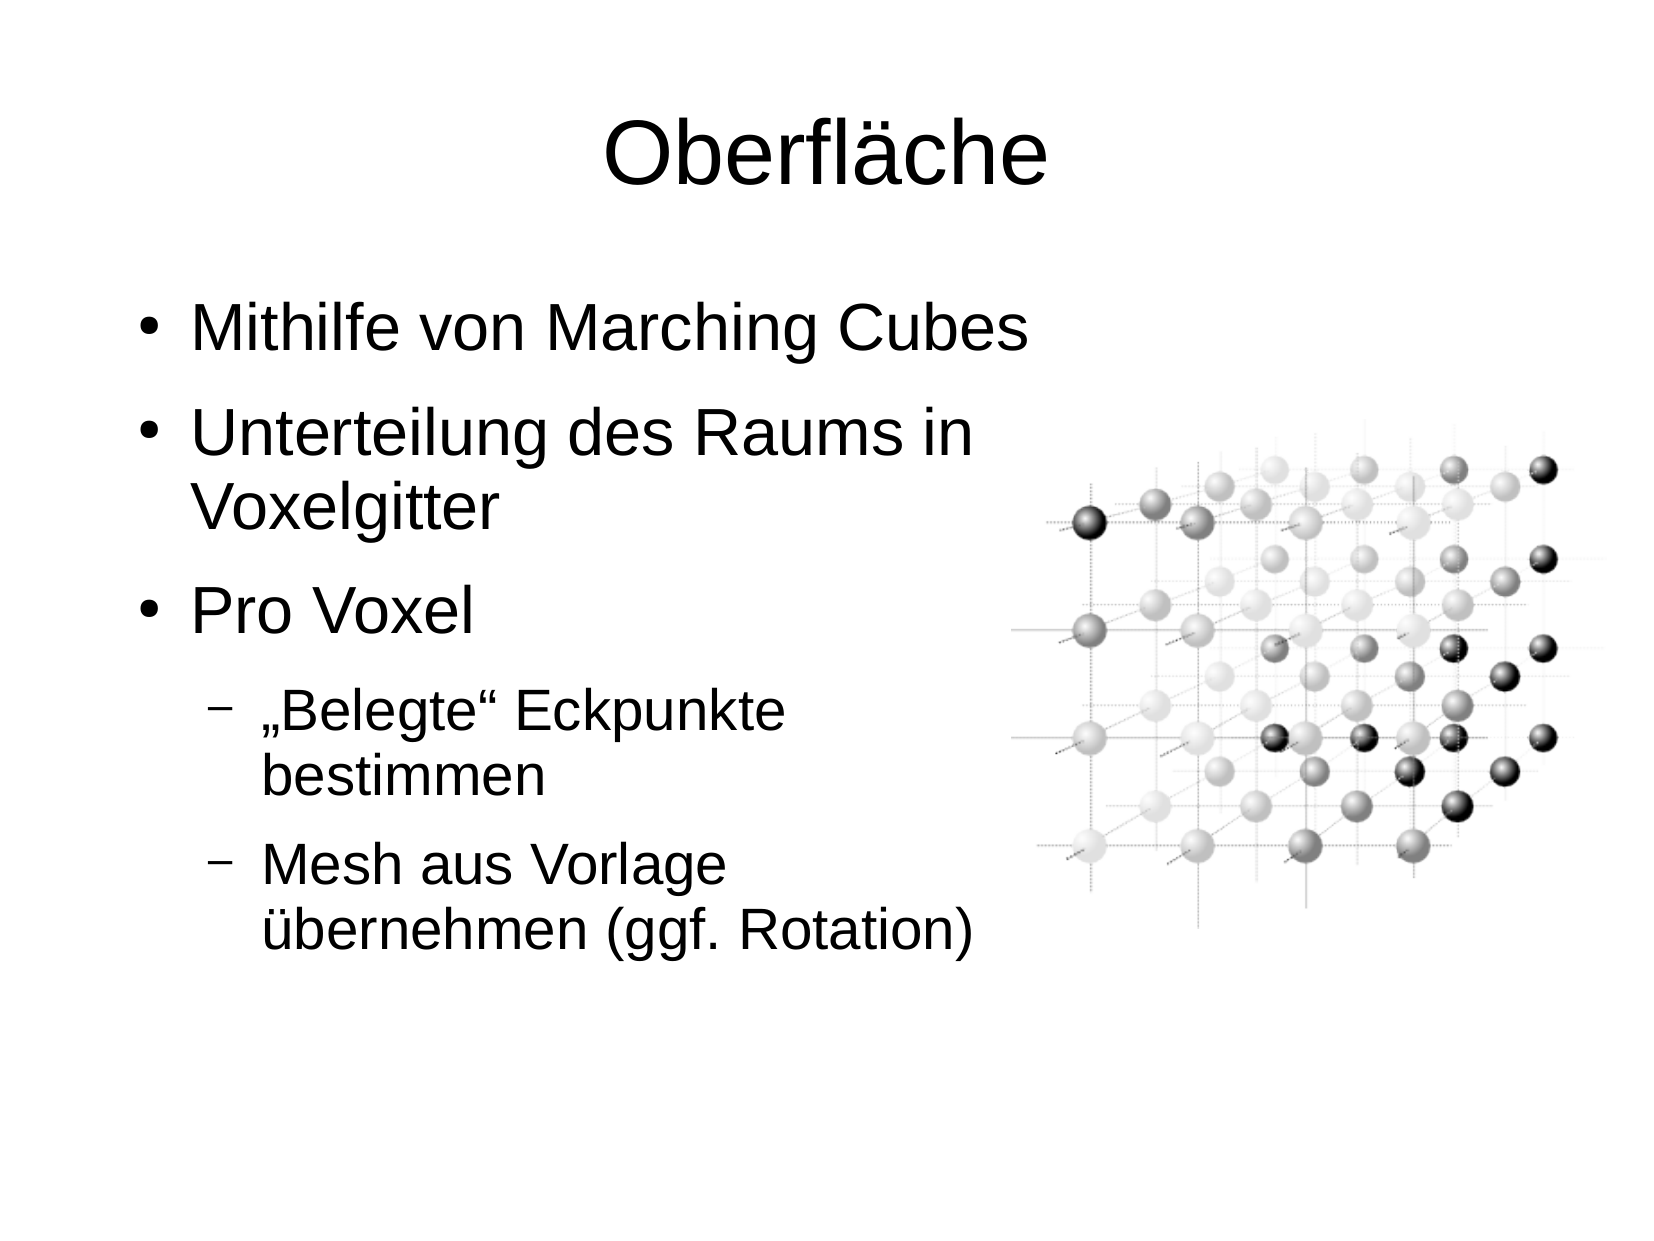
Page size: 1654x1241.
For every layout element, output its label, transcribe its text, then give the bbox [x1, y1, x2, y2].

title Oberfläche [82, 49, 1571, 257]
list Mithilfe von Marching Cubes Unterteilung des Raums in Voxelgitter Pro Voxel „Belegte“ Eckpunkte bestimmen Mesh aus Vorlage übernehmen (ggf. Rotation) [119, 290, 1040, 1170]
picture [1011, 419, 1607, 929]
